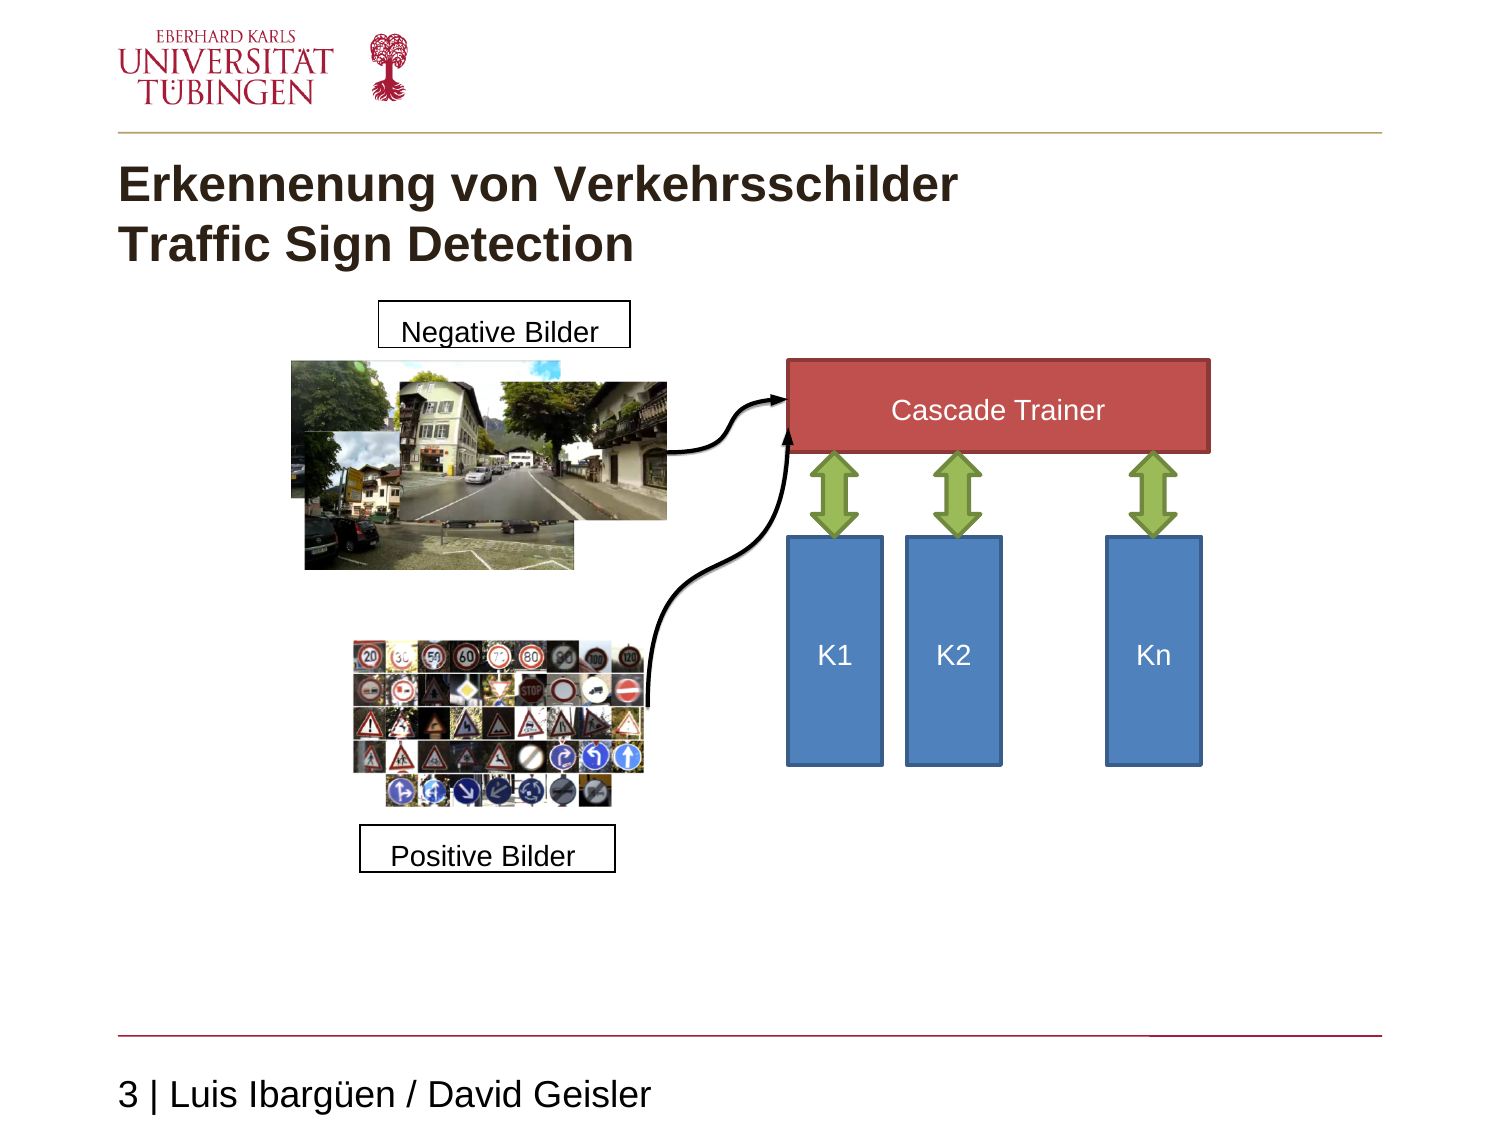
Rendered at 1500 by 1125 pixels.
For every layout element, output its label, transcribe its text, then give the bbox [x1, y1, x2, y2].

text_box Positive Bilder [360, 825, 616, 872]
picture [291, 360, 667, 570]
title Erkennenung von Verkehrsschilder Traffic Sign Detection [117, 151, 1382, 272]
text_box Cascade Trainer [788, 360, 1209, 452]
picture [117, 29, 408, 105]
text_box [1130, 452, 1176, 537]
text_box K2 [907, 537, 1001, 765]
text_box K1 [788, 537, 882, 765]
text_box [811, 452, 858, 537]
text_box Kn [1107, 537, 1201, 765]
text_box <number> | Luis Ibargüen / David Geisler [117, 1069, 1383, 1115]
text_box [935, 452, 981, 537]
text_box Negative Bilder [378, 300, 631, 348]
picture [350, 638, 648, 809]
